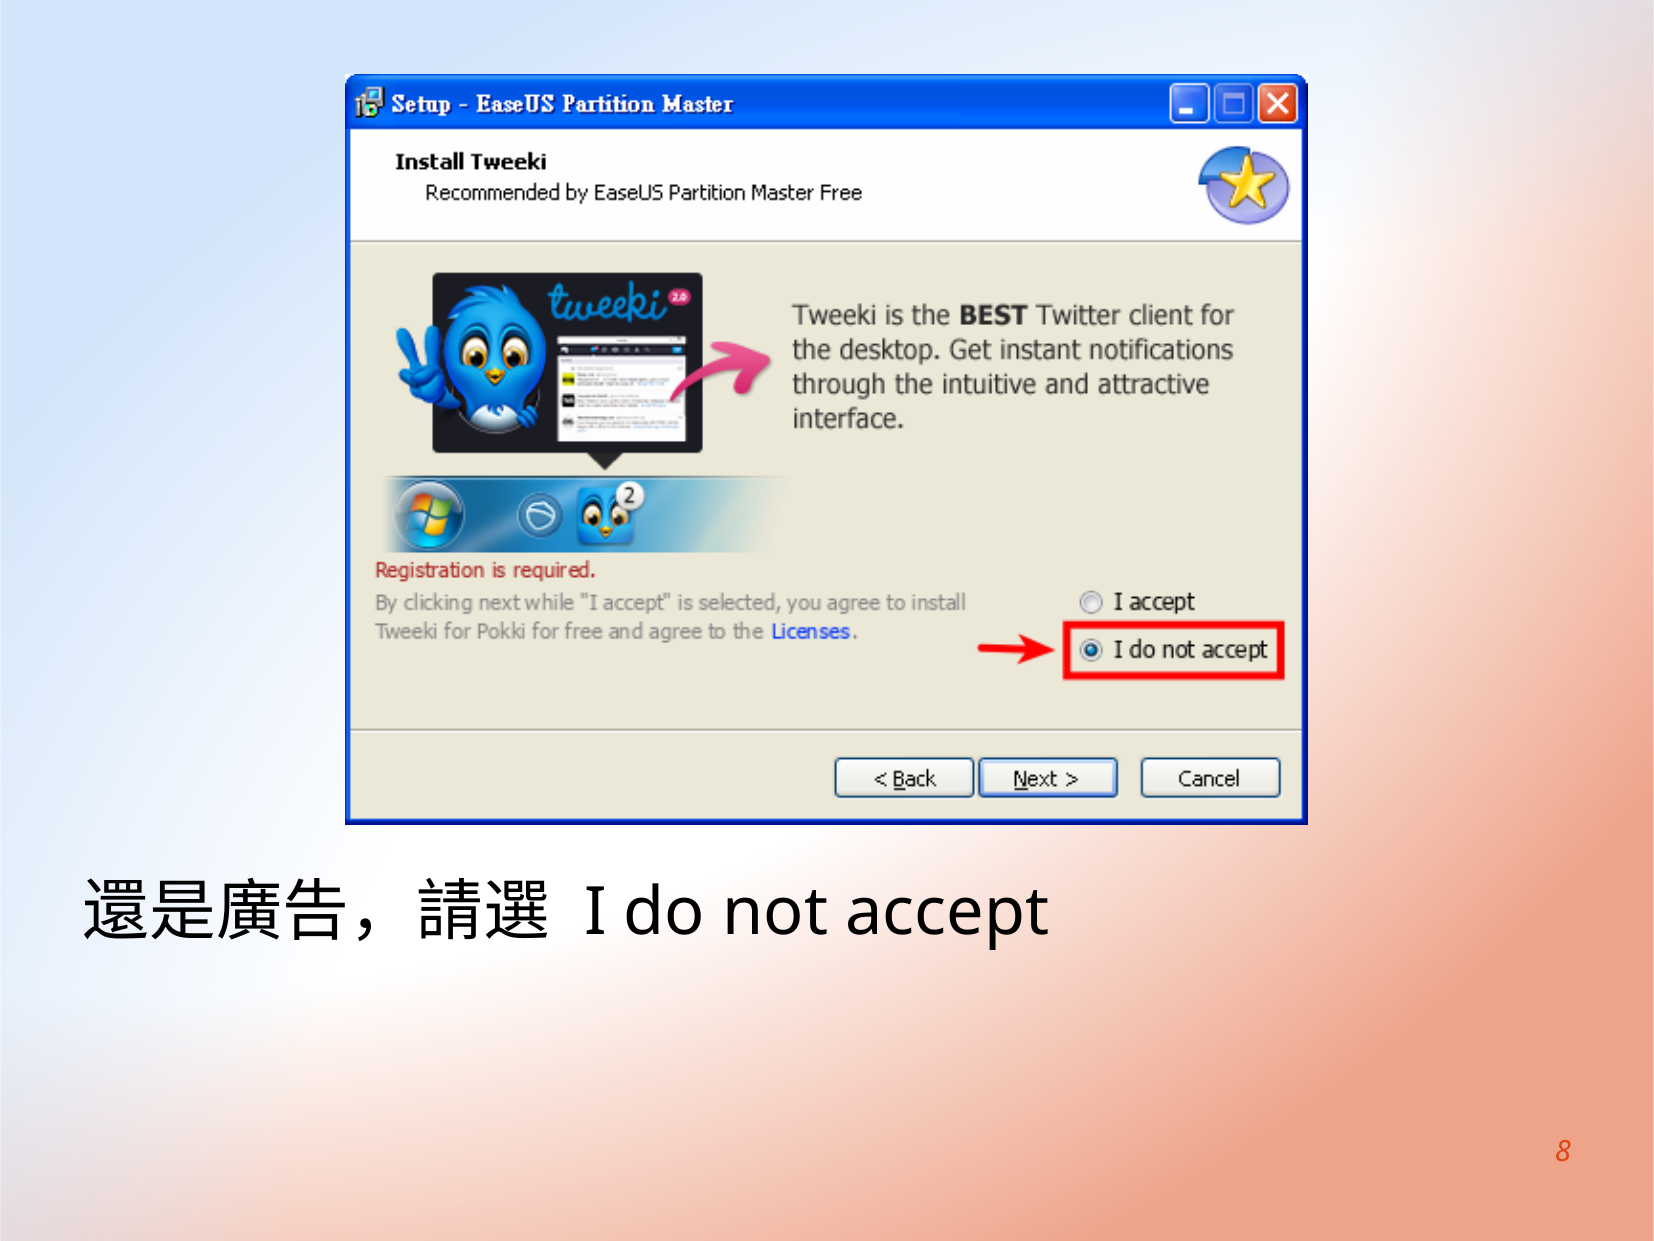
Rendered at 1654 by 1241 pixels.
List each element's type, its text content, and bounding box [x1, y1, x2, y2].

picture [0, 0, 1654, 1241]
list 還是廣告，請選 I do not accept [82, 857, 1571, 1201]
